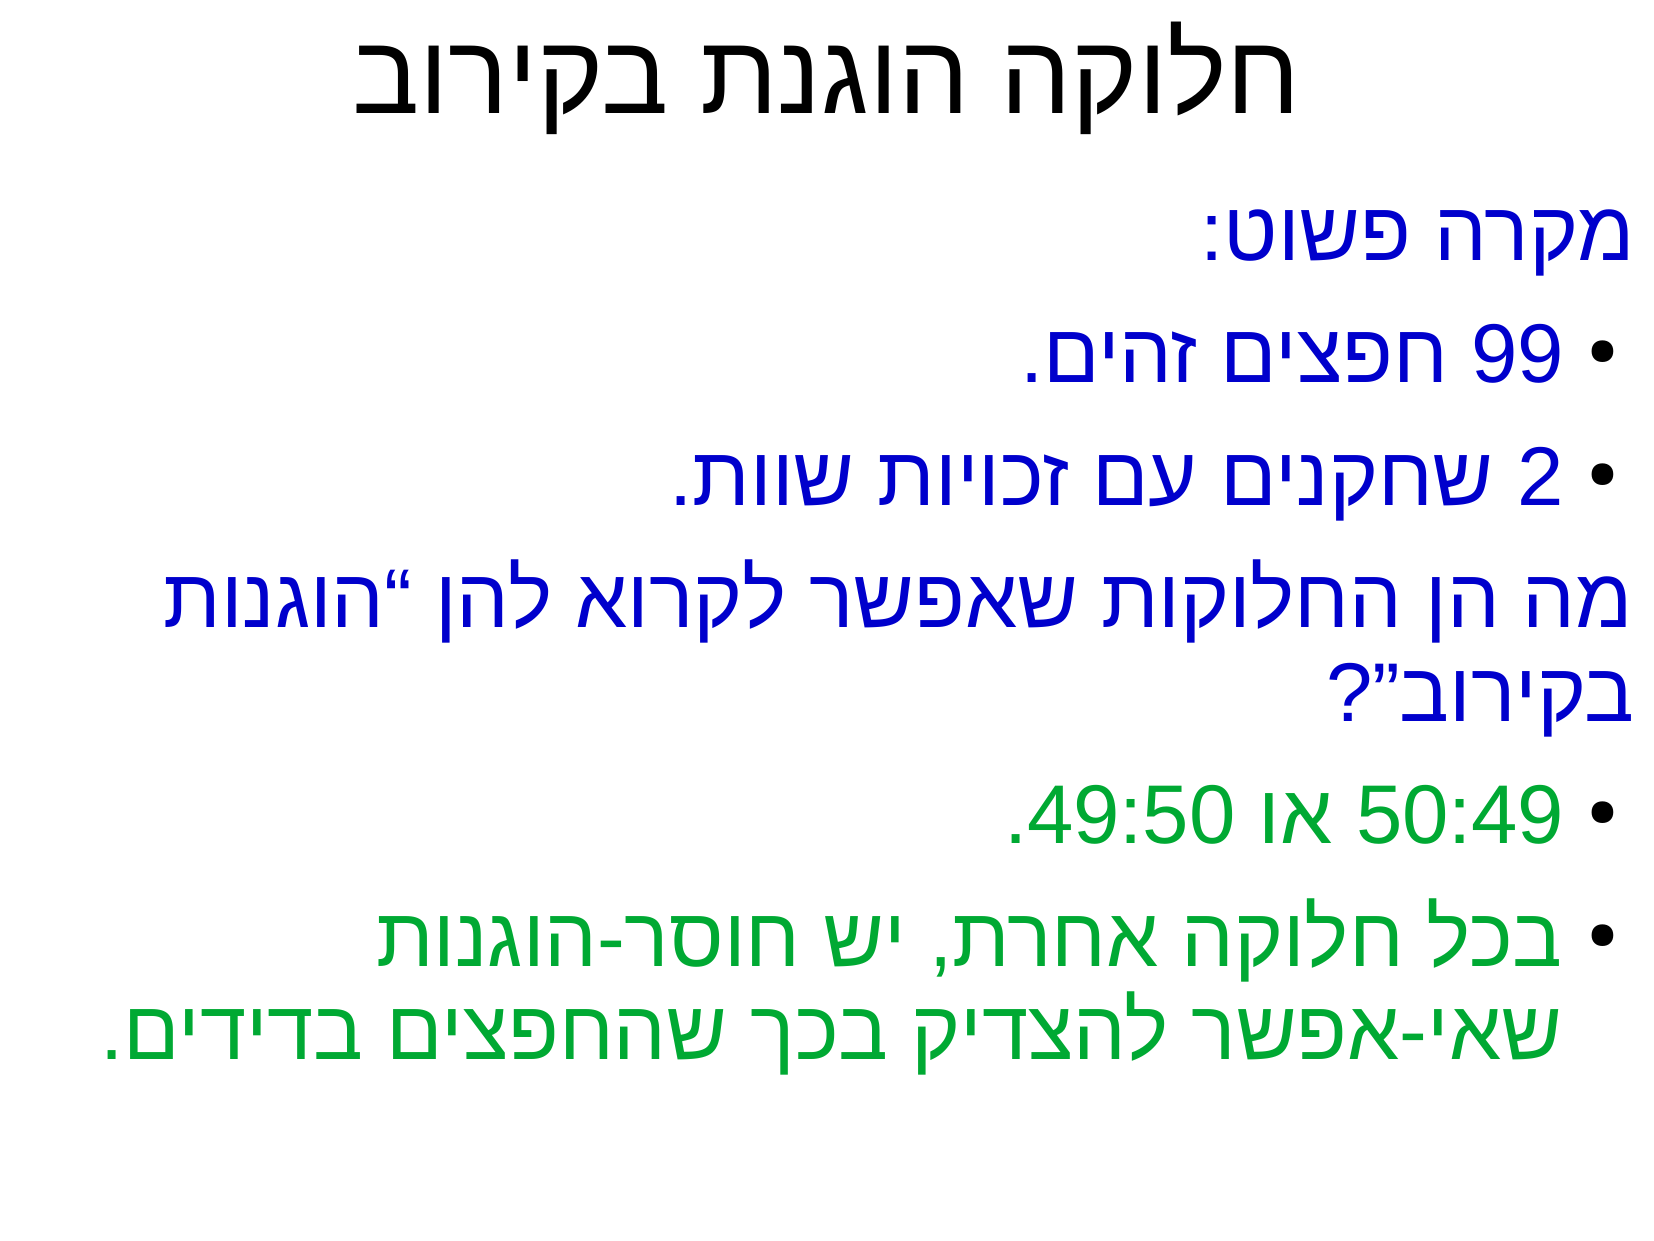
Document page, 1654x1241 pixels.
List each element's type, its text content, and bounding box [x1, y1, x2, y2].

list מקרה פשוט: 99 חפצים זהים. 2 שחקנים עם זכויות שוות. מה הן החלוקות שאפשר לקרוא להן “הוגנות בקירוב”? 50:49 או 49:50. בכל חלוקה אחרת, יש חוסר-הוגנות שאי-אפשר להצדיק בכך שהחפצים בדידים. [0, 185, 1636, 1201]
title חלוקה הוגנת בקירוב [0, 0, 1654, 151]
